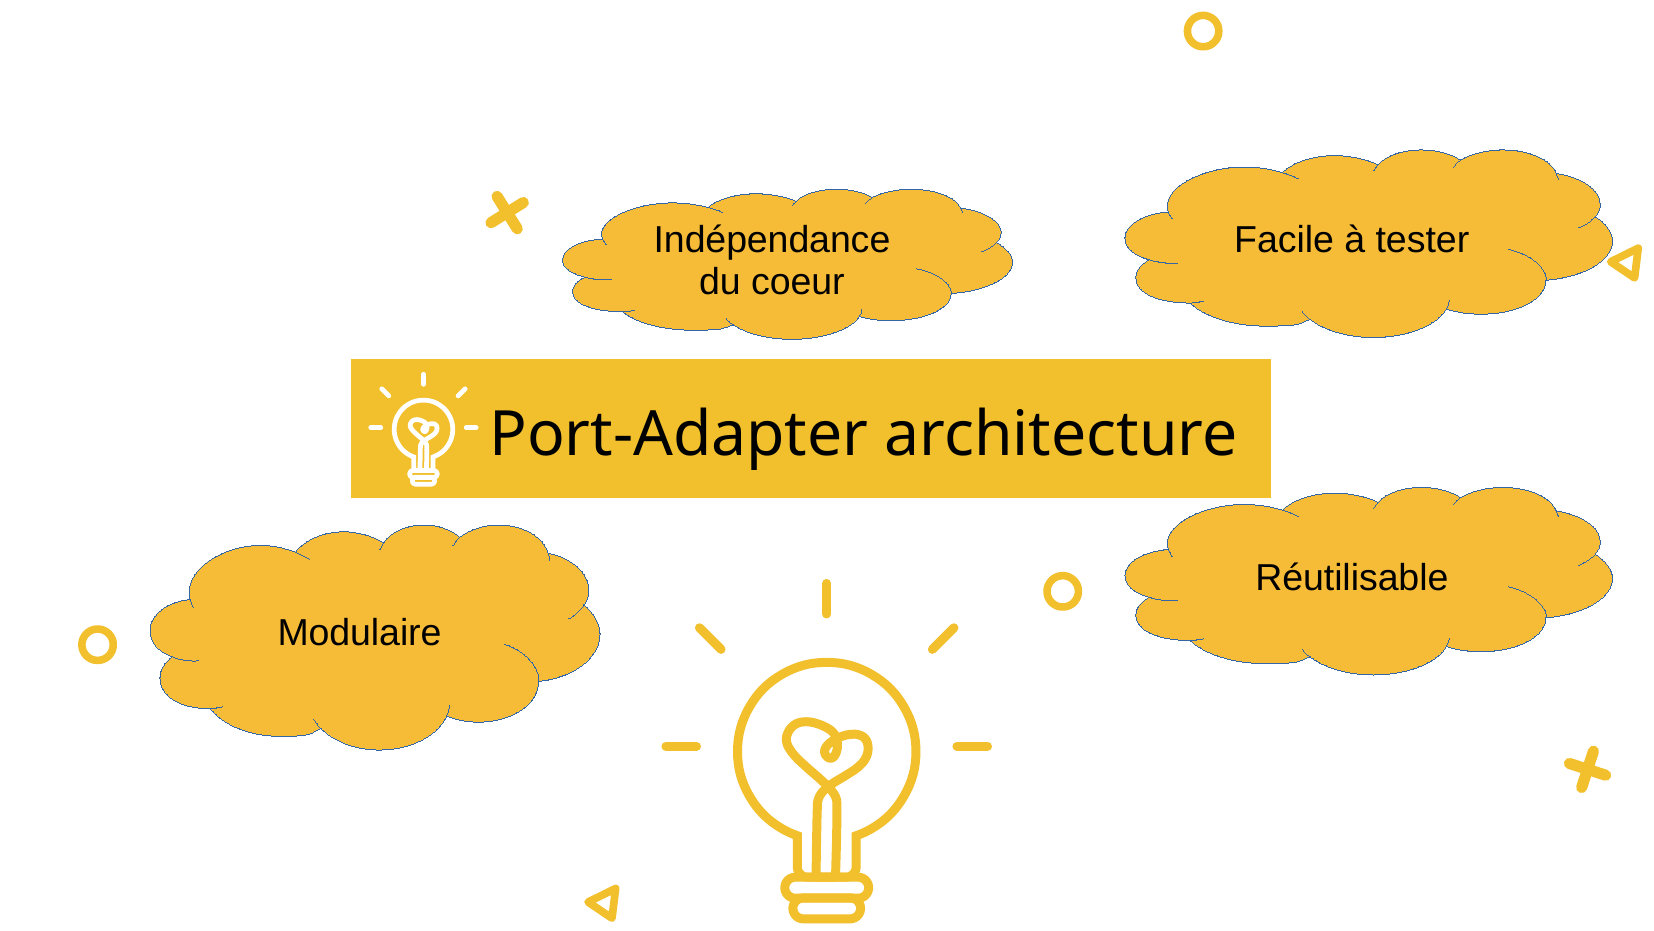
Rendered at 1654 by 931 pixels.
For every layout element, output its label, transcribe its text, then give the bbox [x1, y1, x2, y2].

text_box Facile à tester [1124, 149, 1613, 338]
text_box Réutilisable [1124, 487, 1613, 676]
text_box Indépendance du coeur [562, 189, 1013, 340]
text_box Port-Adapter architecture [487, 339, 1241, 523]
text_box Modulaire [150, 525, 601, 751]
